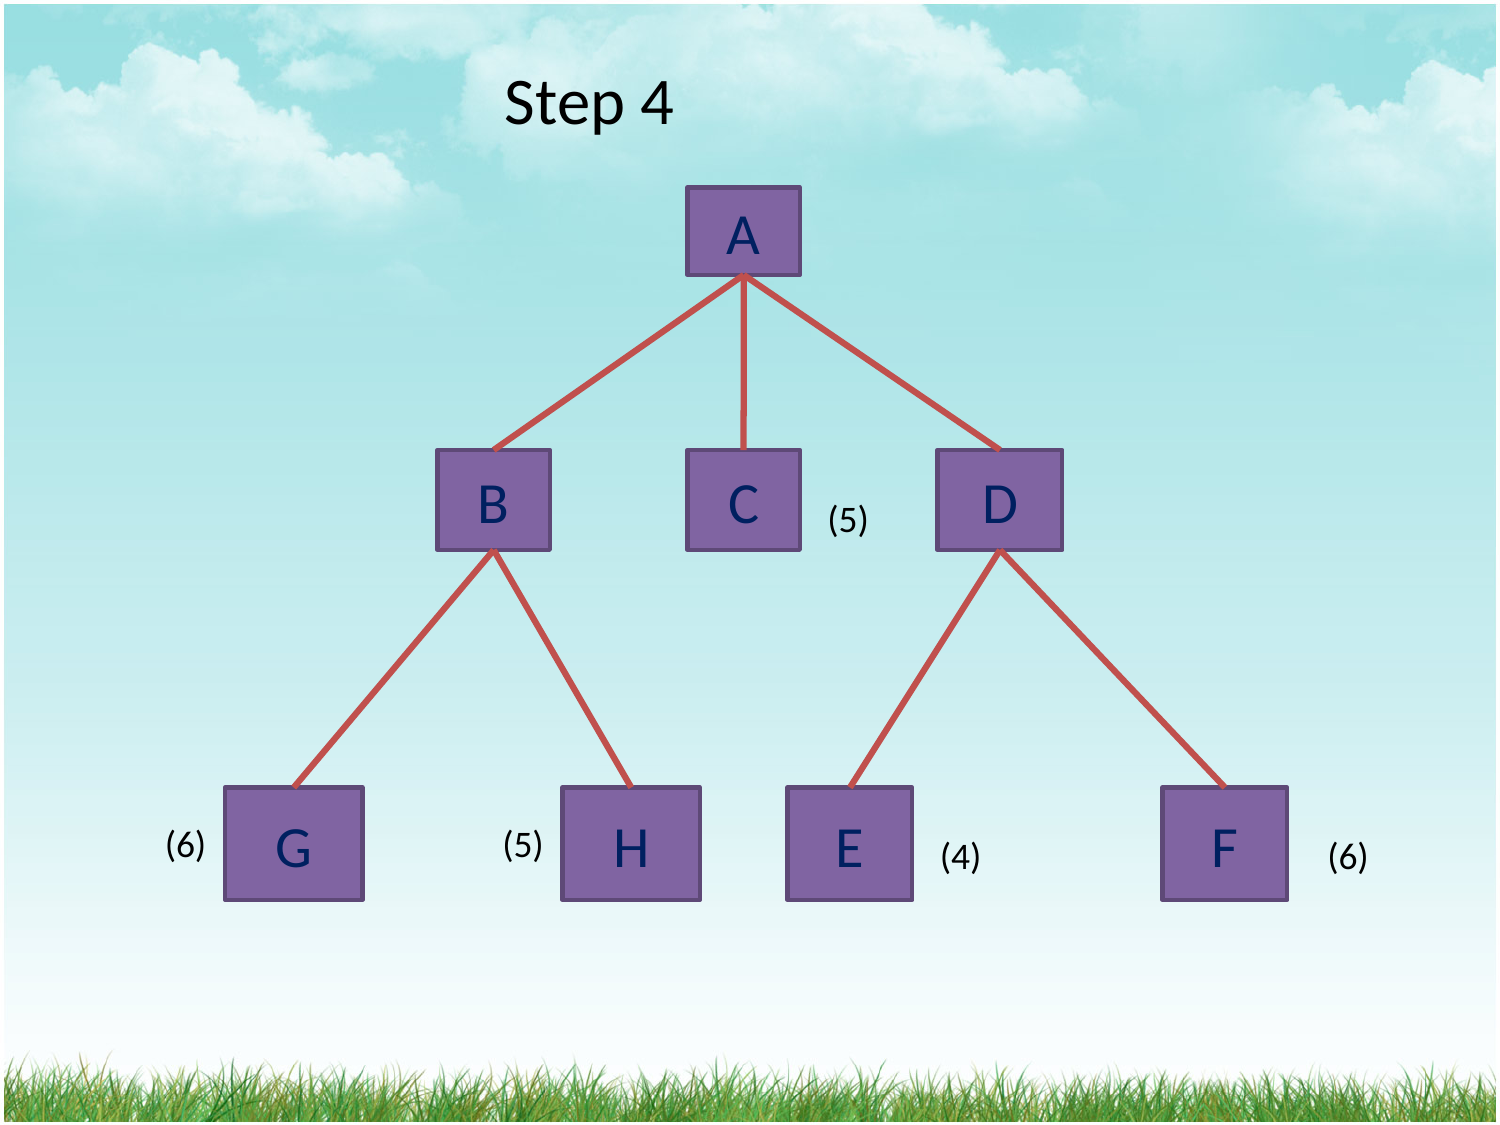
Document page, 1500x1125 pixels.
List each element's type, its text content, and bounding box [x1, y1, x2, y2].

text_box B [437, 450, 550, 550]
text_box (6) [150, 812, 225, 918]
text_box (5) [812, 487, 900, 548]
text_box C [687, 450, 800, 550]
text_box A [687, 187, 800, 275]
text_box (6) [1312, 825, 1400, 885]
text_box E [787, 787, 912, 900]
text_box F [1162, 787, 1287, 900]
text_box (5) [487, 812, 563, 918]
text_box Step 4 [75, 50, 1425, 1005]
text_box H [563, 787, 700, 900]
text_box D [937, 450, 1062, 550]
picture [0, 0, 1500, 1125]
text_box (4) [924, 825, 1013, 885]
text_box G [225, 787, 362, 900]
